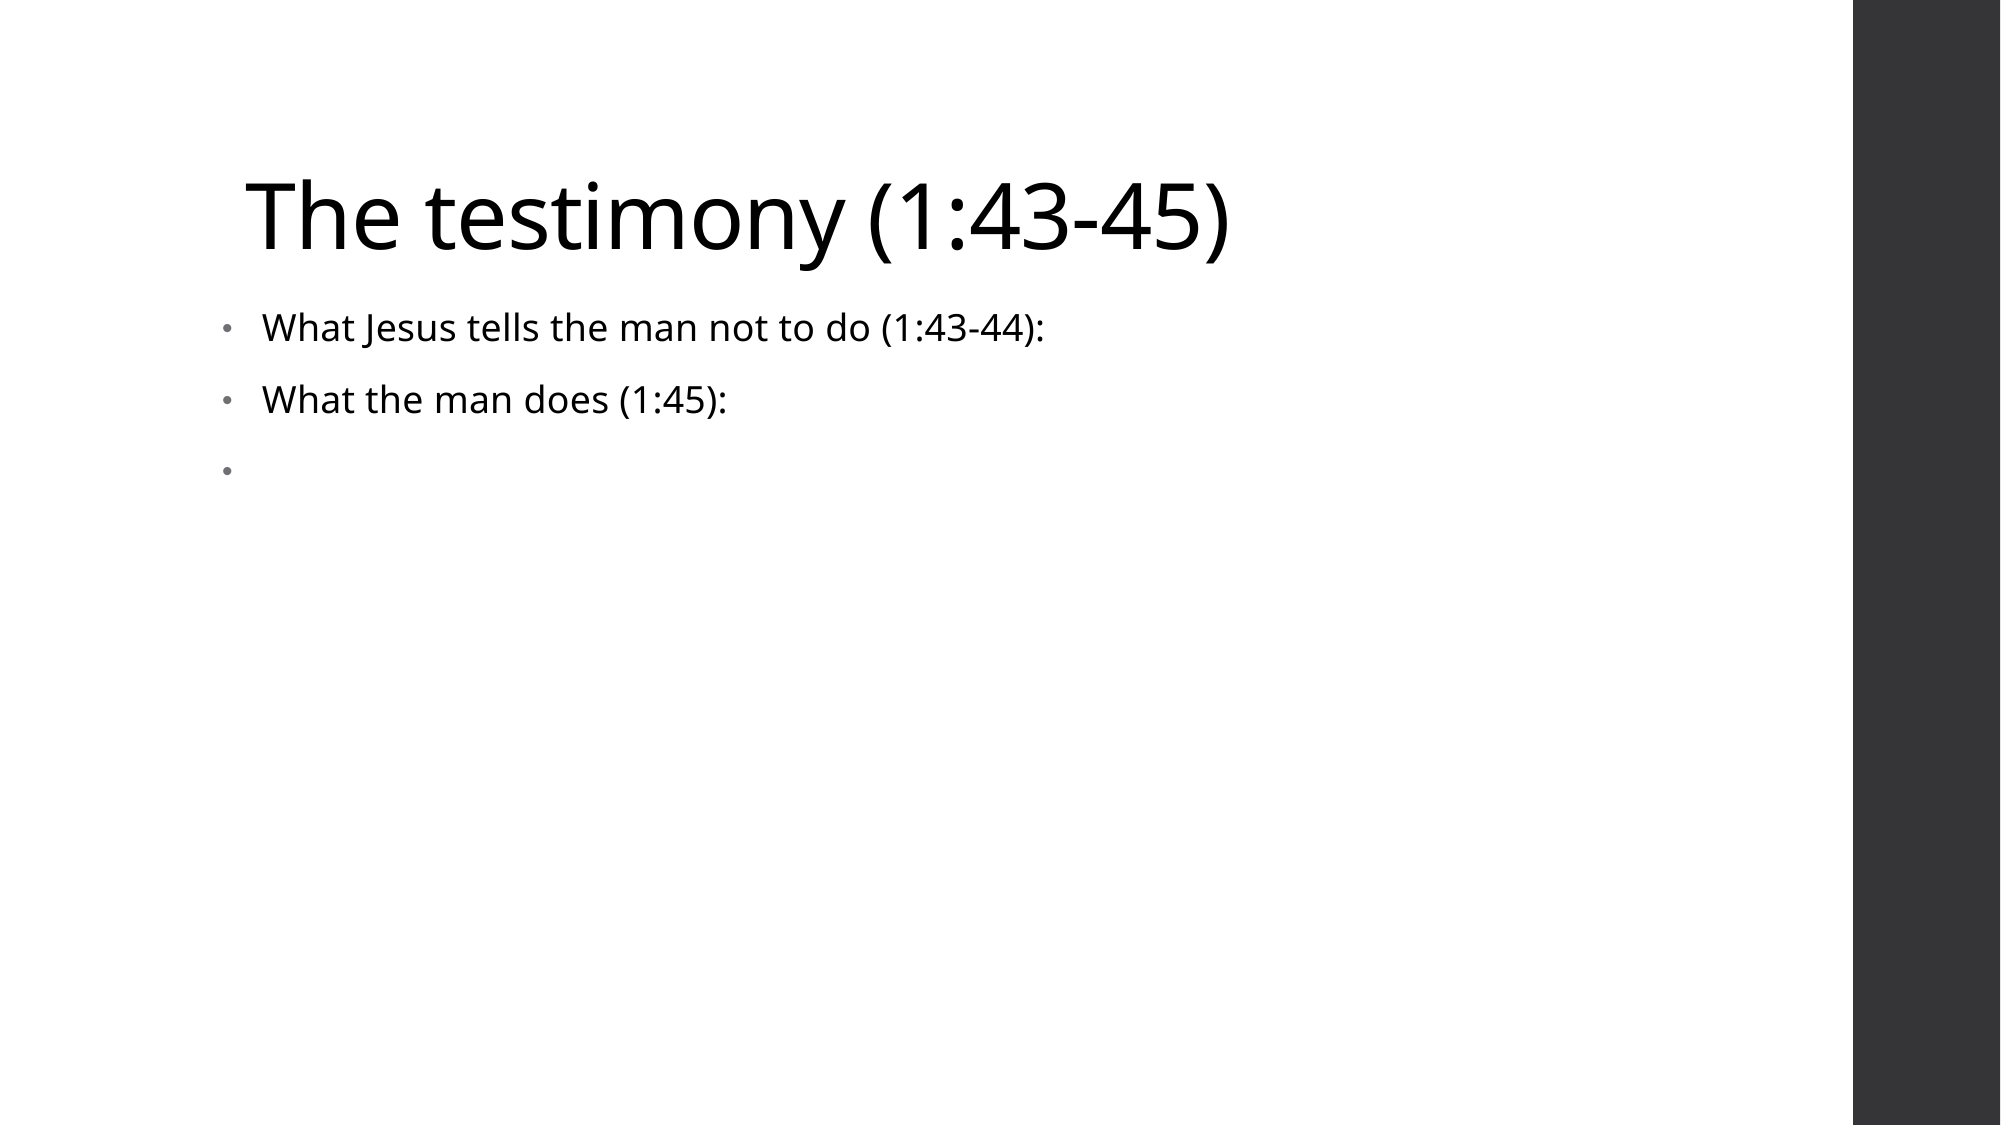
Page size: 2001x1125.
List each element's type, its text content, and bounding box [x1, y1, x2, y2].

title The testimony (1:43-45) [206, 60, 1797, 278]
list What Jesus tells the man not to do (1:43-44): What the man does (1:45): [206, 299, 1617, 1014]
